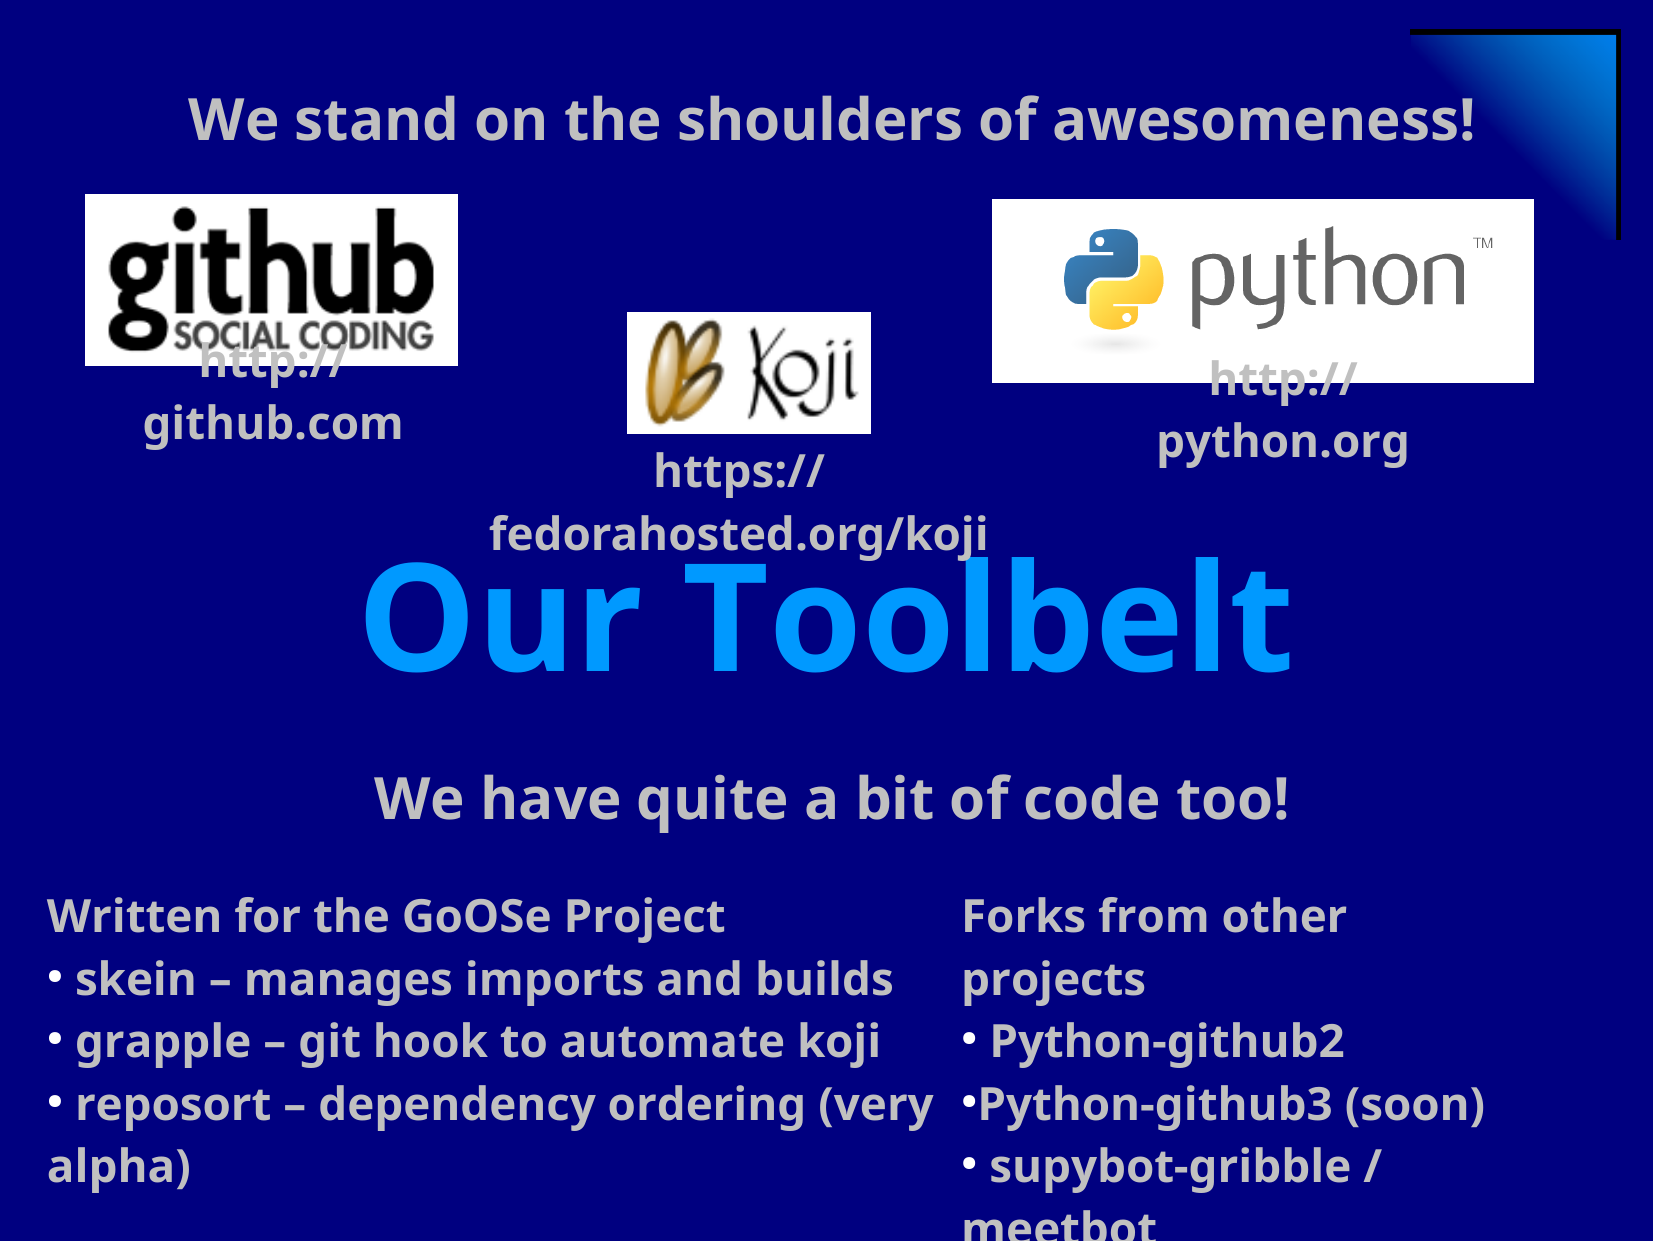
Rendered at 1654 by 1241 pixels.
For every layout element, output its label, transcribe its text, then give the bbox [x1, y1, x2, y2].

text_box http://python.org [1081, 378, 1485, 439]
picture [627, 312, 871, 431]
text_box http://github.com [71, 360, 475, 421]
picture [992, 29, 1621, 383]
text_box We stand on the shoulders of awesomeness! [105, 80, 1410, 156]
text_box Written for the GoOSe Project skein – manages imports and builds grapple – git hook to automate koji reposort – dependency ordering (very alpha) [46, 883, 962, 1241]
text_box We have quite a bit of code too! [105, 759, 1561, 835]
text_box Forks from other projects Python-github2 Python-github3 (soon) supybot-gribble / meetbot [961, 883, 1532, 1121]
picture [85, 194, 458, 360]
text_box https://fedorahosted.org/koji [421, 431, 1057, 506]
subtitle Our Toolbelt [82, 515, 1571, 711]
